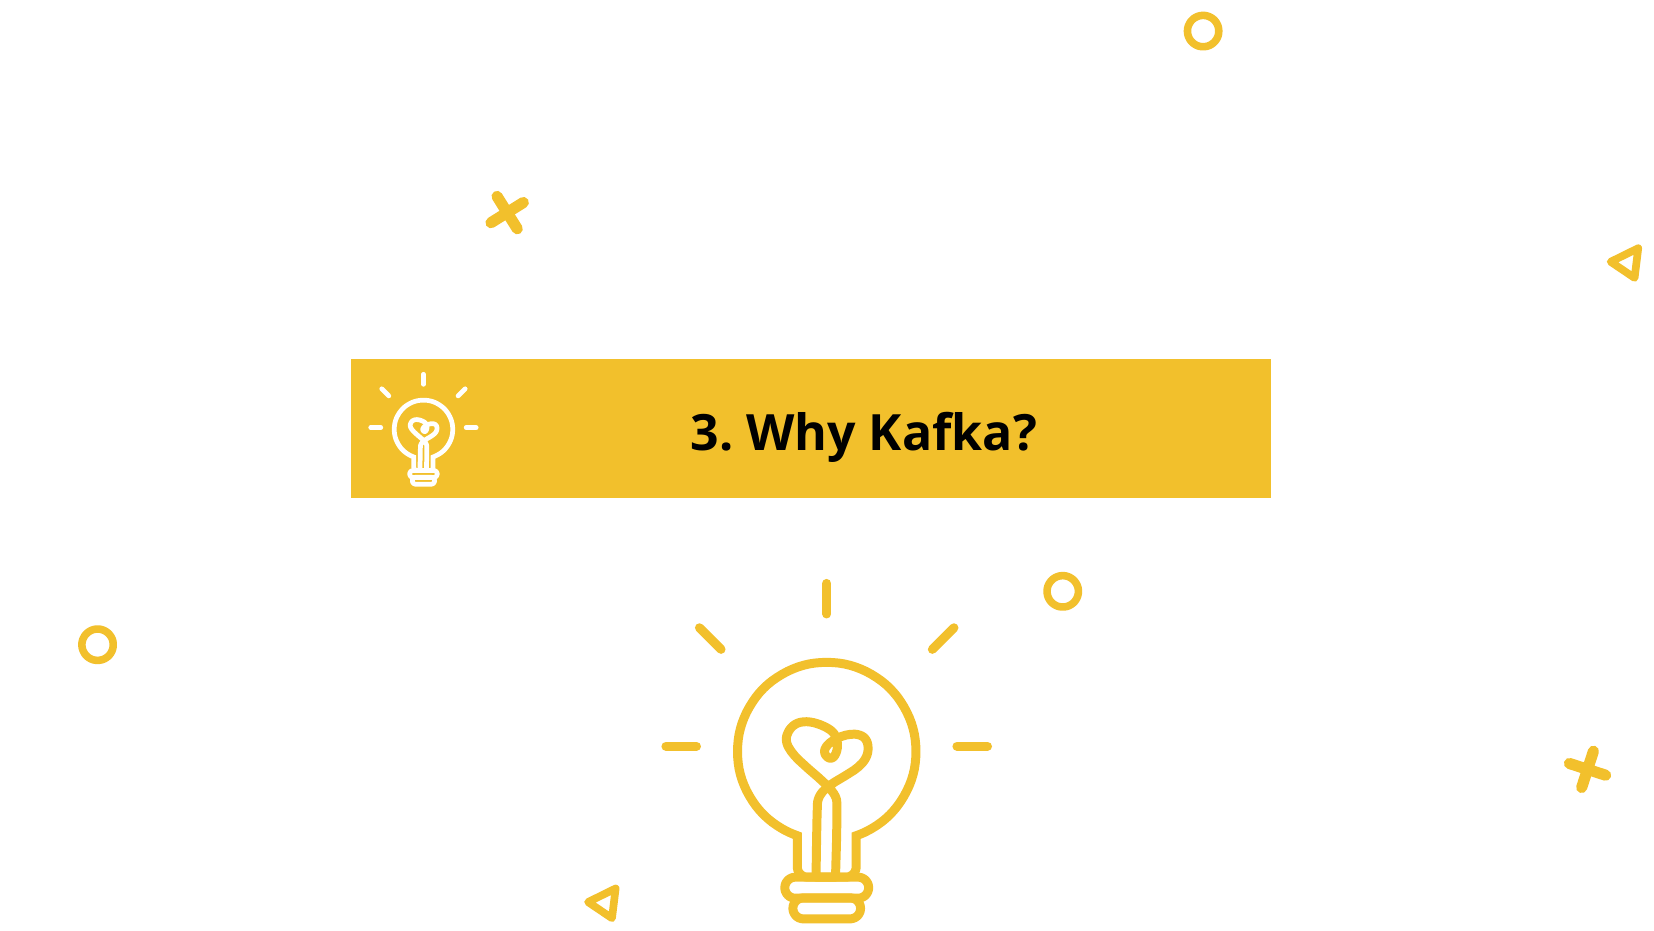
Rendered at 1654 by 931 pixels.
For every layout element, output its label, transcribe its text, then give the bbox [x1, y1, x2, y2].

text_box 3. Why Kafka? [487, 339, 1241, 523]
